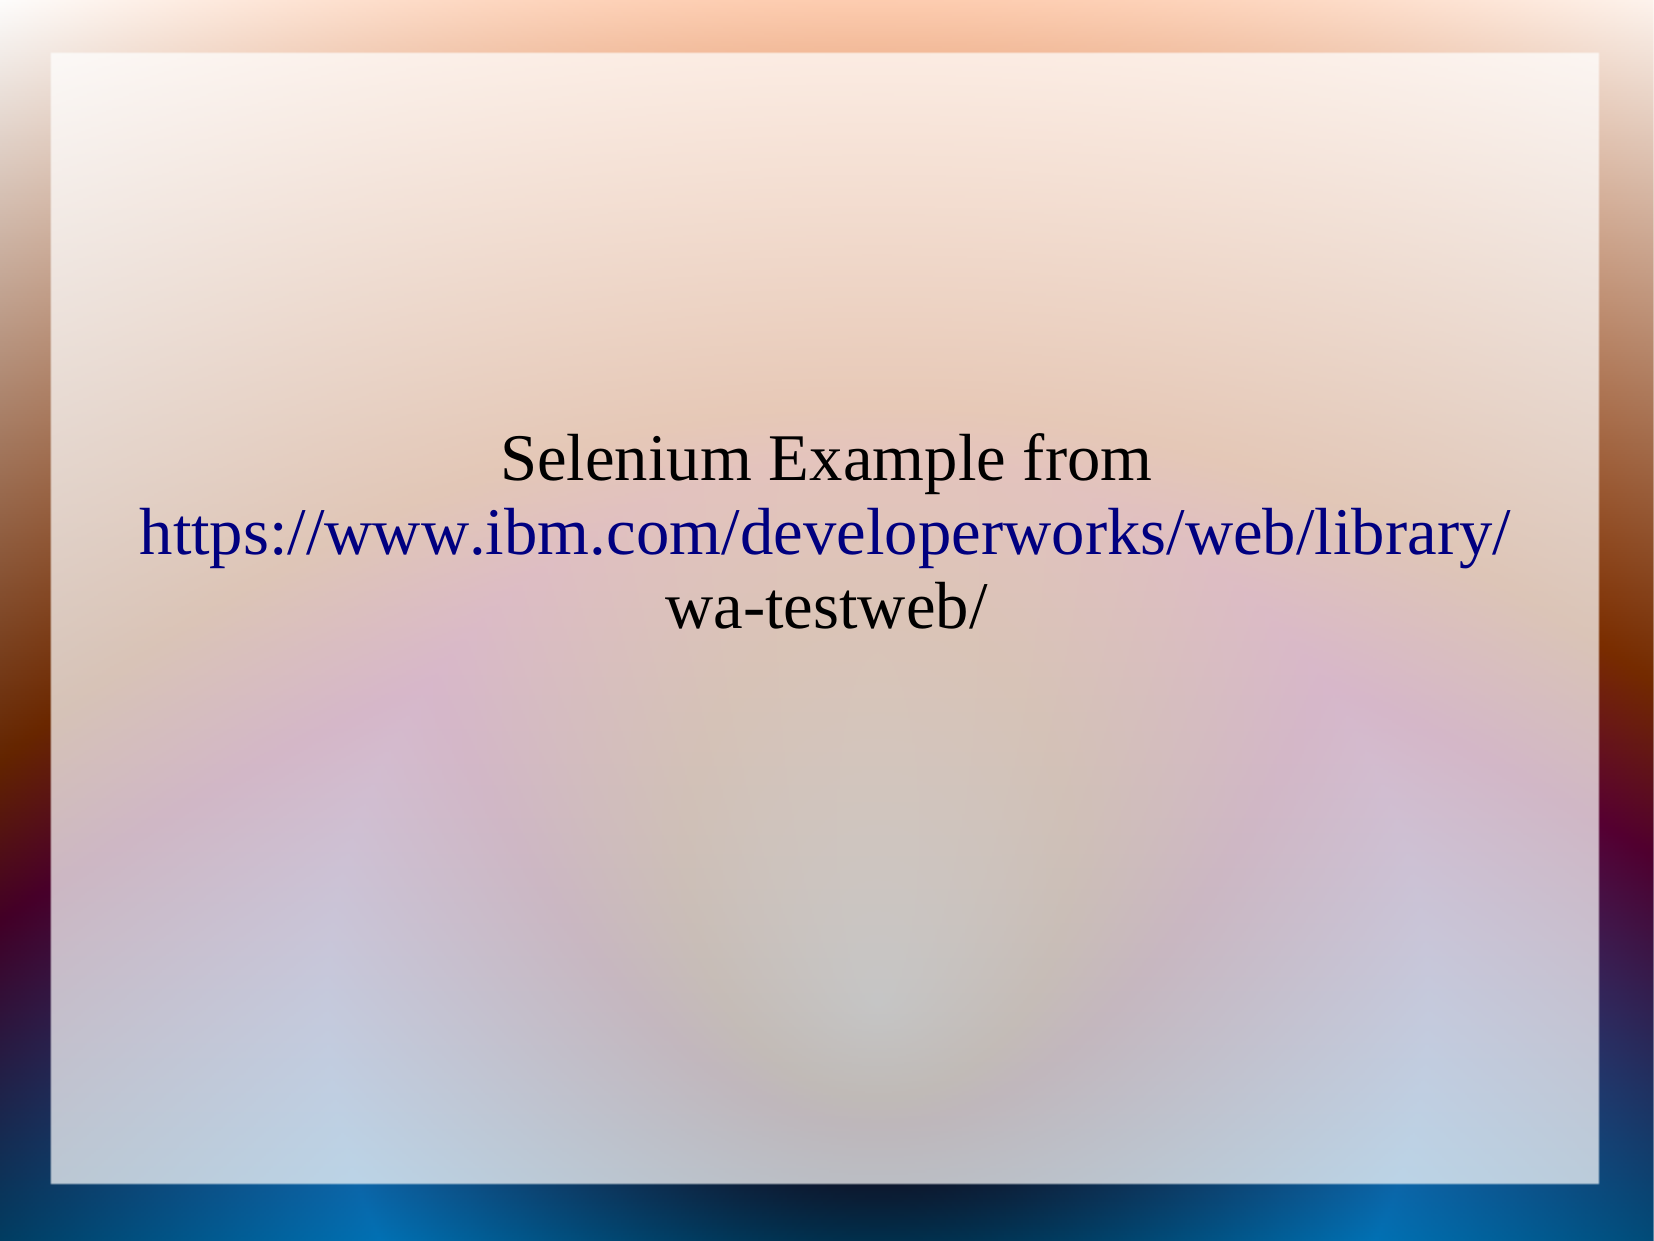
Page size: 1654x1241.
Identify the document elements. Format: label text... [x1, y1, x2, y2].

picture [0, 0, 1654, 1241]
subtitle Selenium Example from https://www.ibm.com/developerworks/web/library/ wa-testweb/ [82, 55, 1571, 1010]
